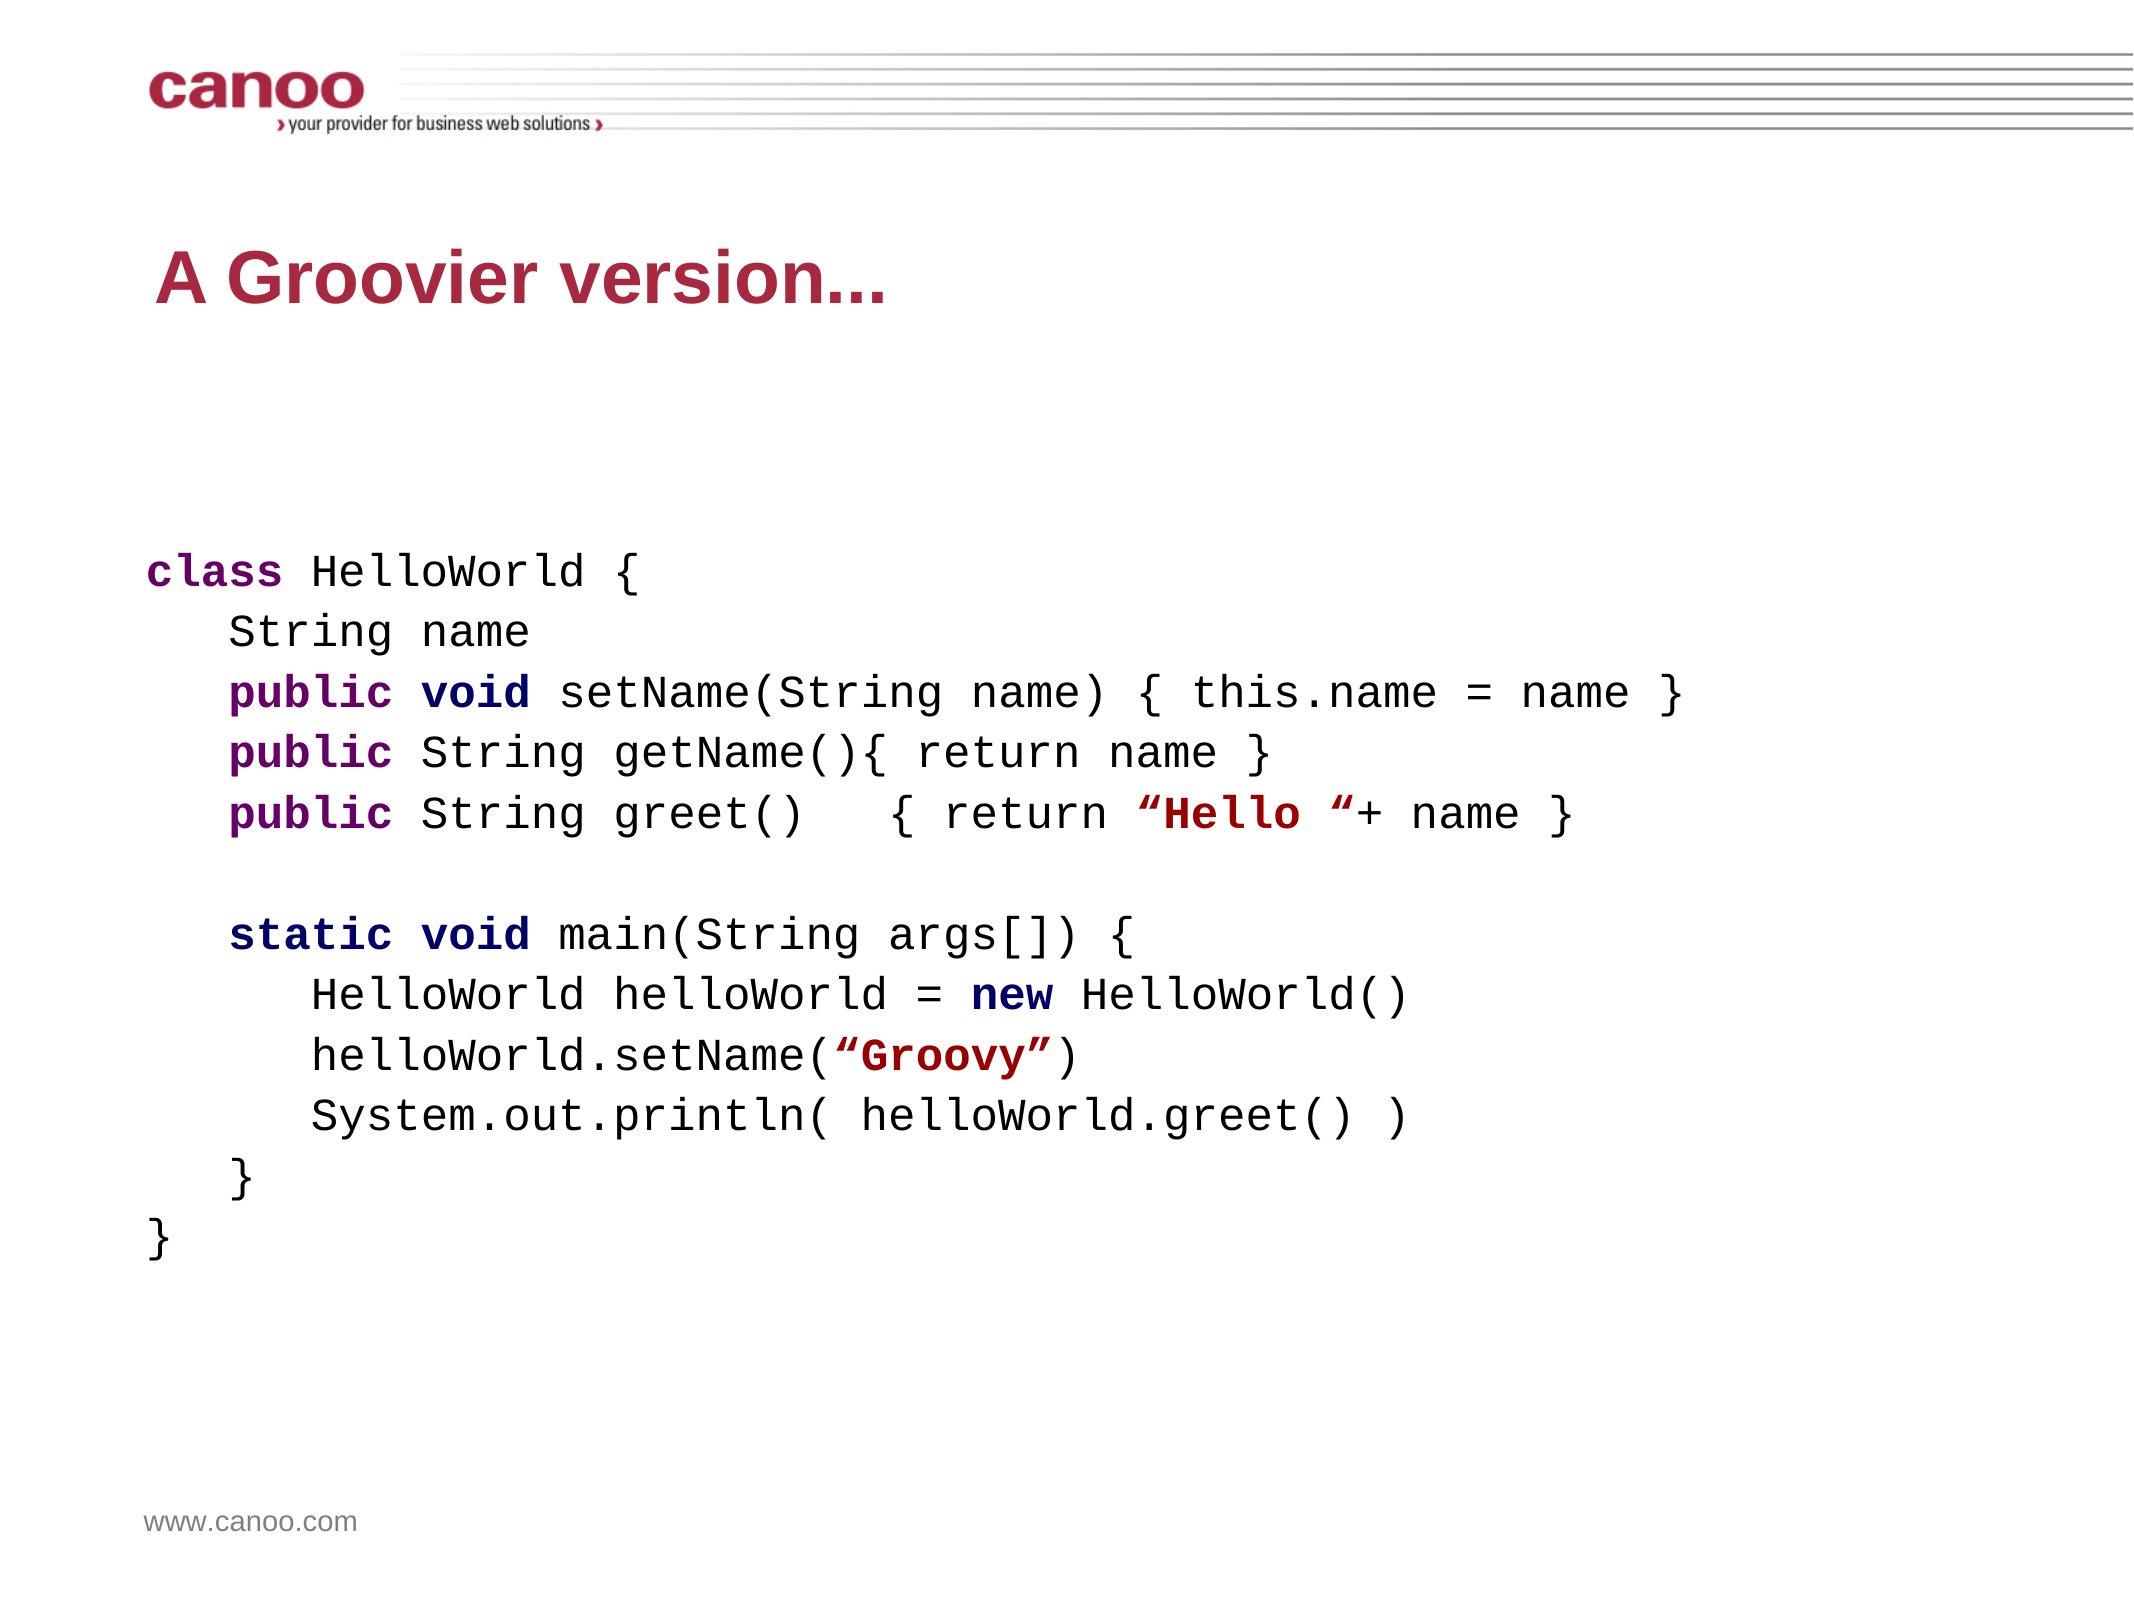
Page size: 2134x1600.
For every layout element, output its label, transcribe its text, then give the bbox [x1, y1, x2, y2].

title A Groovier version... [145, 220, 1961, 328]
picture [0, 21, 2134, 188]
subtitle class HelloWorld { String name public void setName(String name) { this.name = name } public String getName(){ return name } public String greet() { return “Hello “+ name } static void main(String args[]) { HelloWorld helloWorld = new HelloWorld() helloWorld.setName(“Groovy”) System.out.println( helloWorld.greet() ) } } [145, 391, 1959, 1404]
